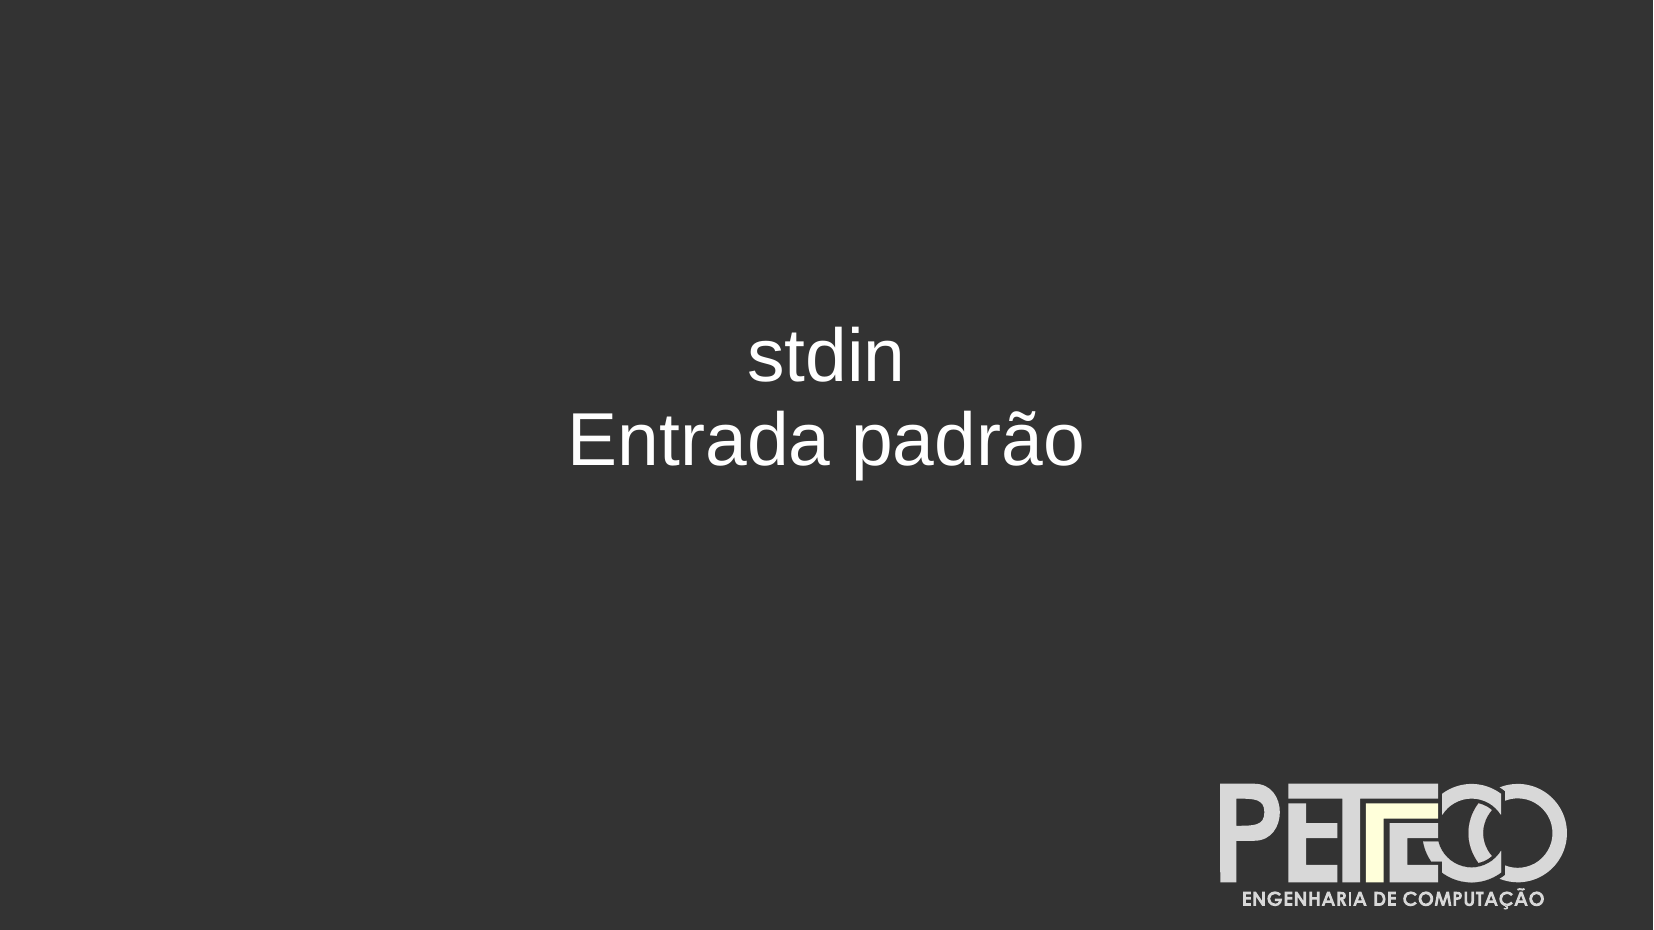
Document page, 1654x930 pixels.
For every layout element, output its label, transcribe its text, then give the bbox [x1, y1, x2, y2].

subtitle stdin Entrada padrão [82, 37, 1571, 757]
